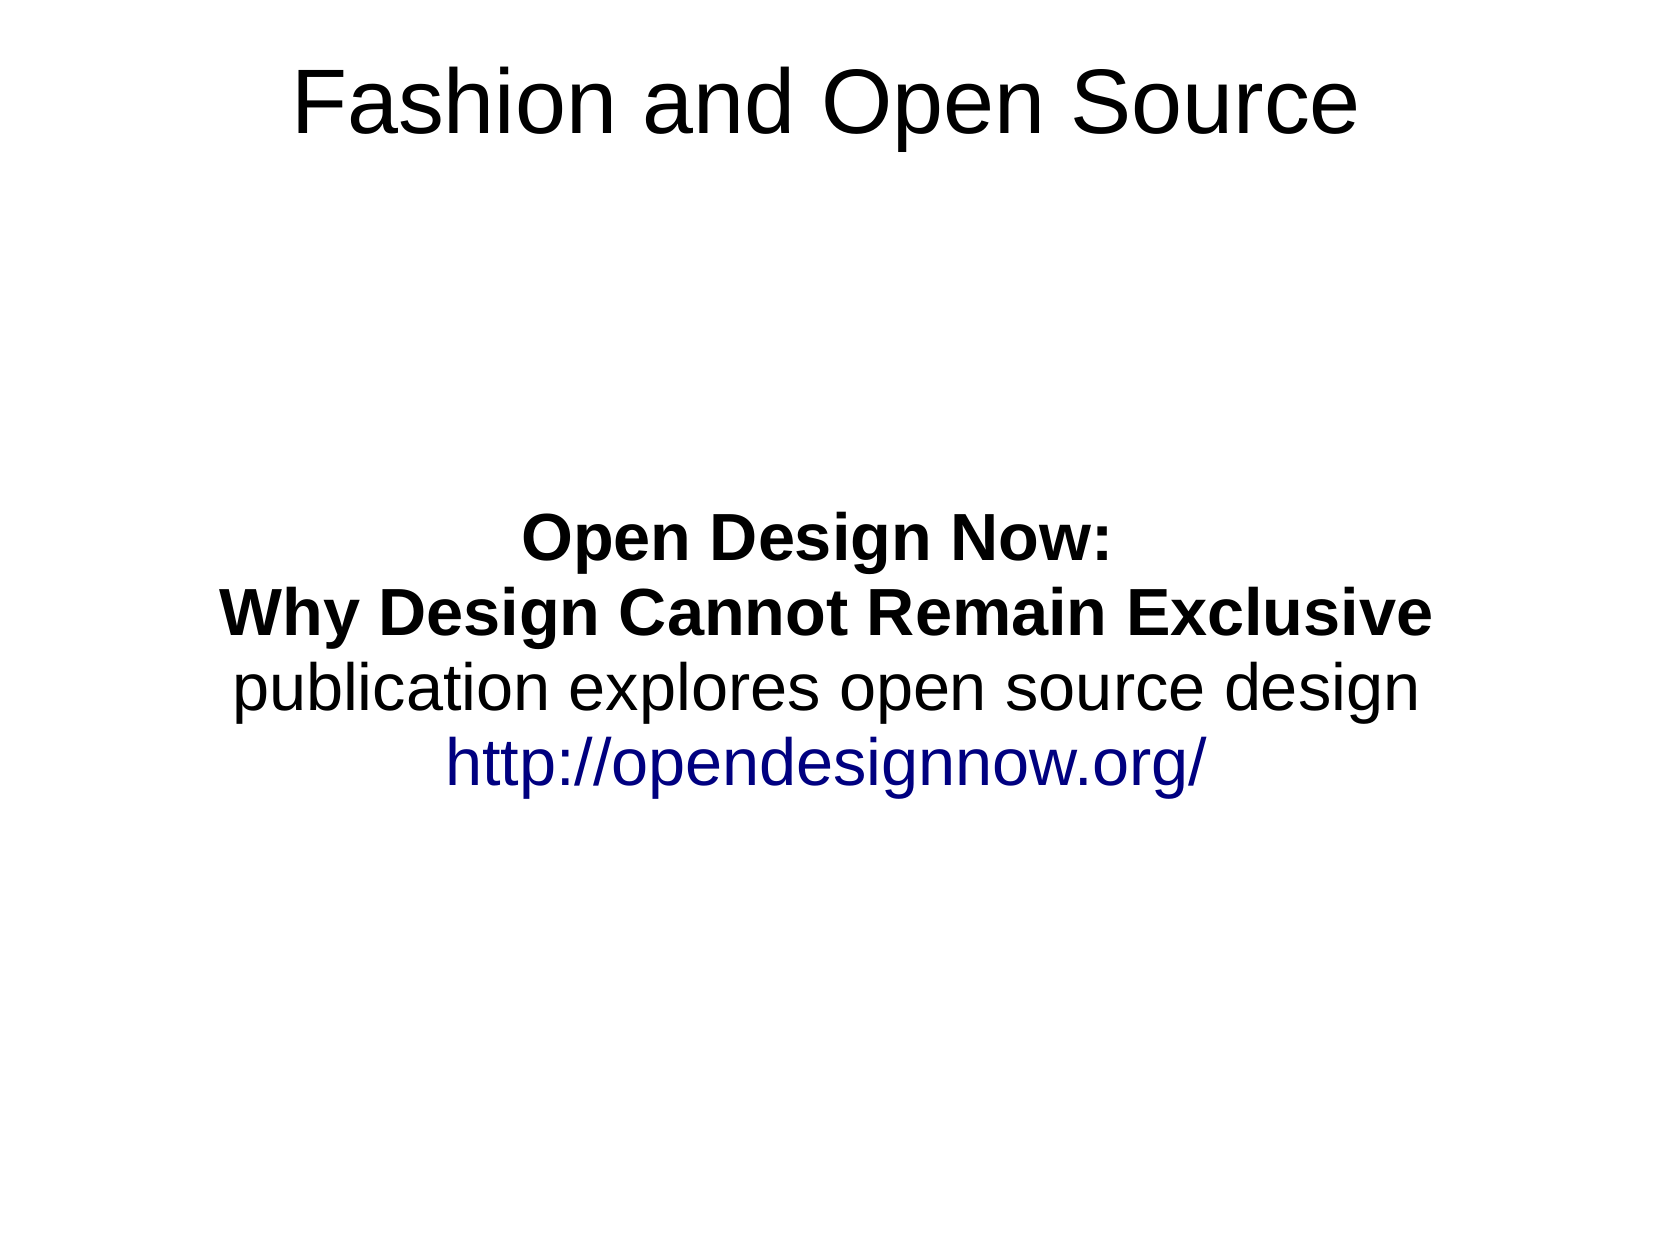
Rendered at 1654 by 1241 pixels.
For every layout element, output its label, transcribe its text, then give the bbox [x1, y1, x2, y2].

title Fashion and Open Source [82, 49, 1571, 257]
subtitle Open Design Now: Why Design Cannot Remain Exclusive publication explores open source design http://opendesignnow.org/ [82, 290, 1571, 1010]
